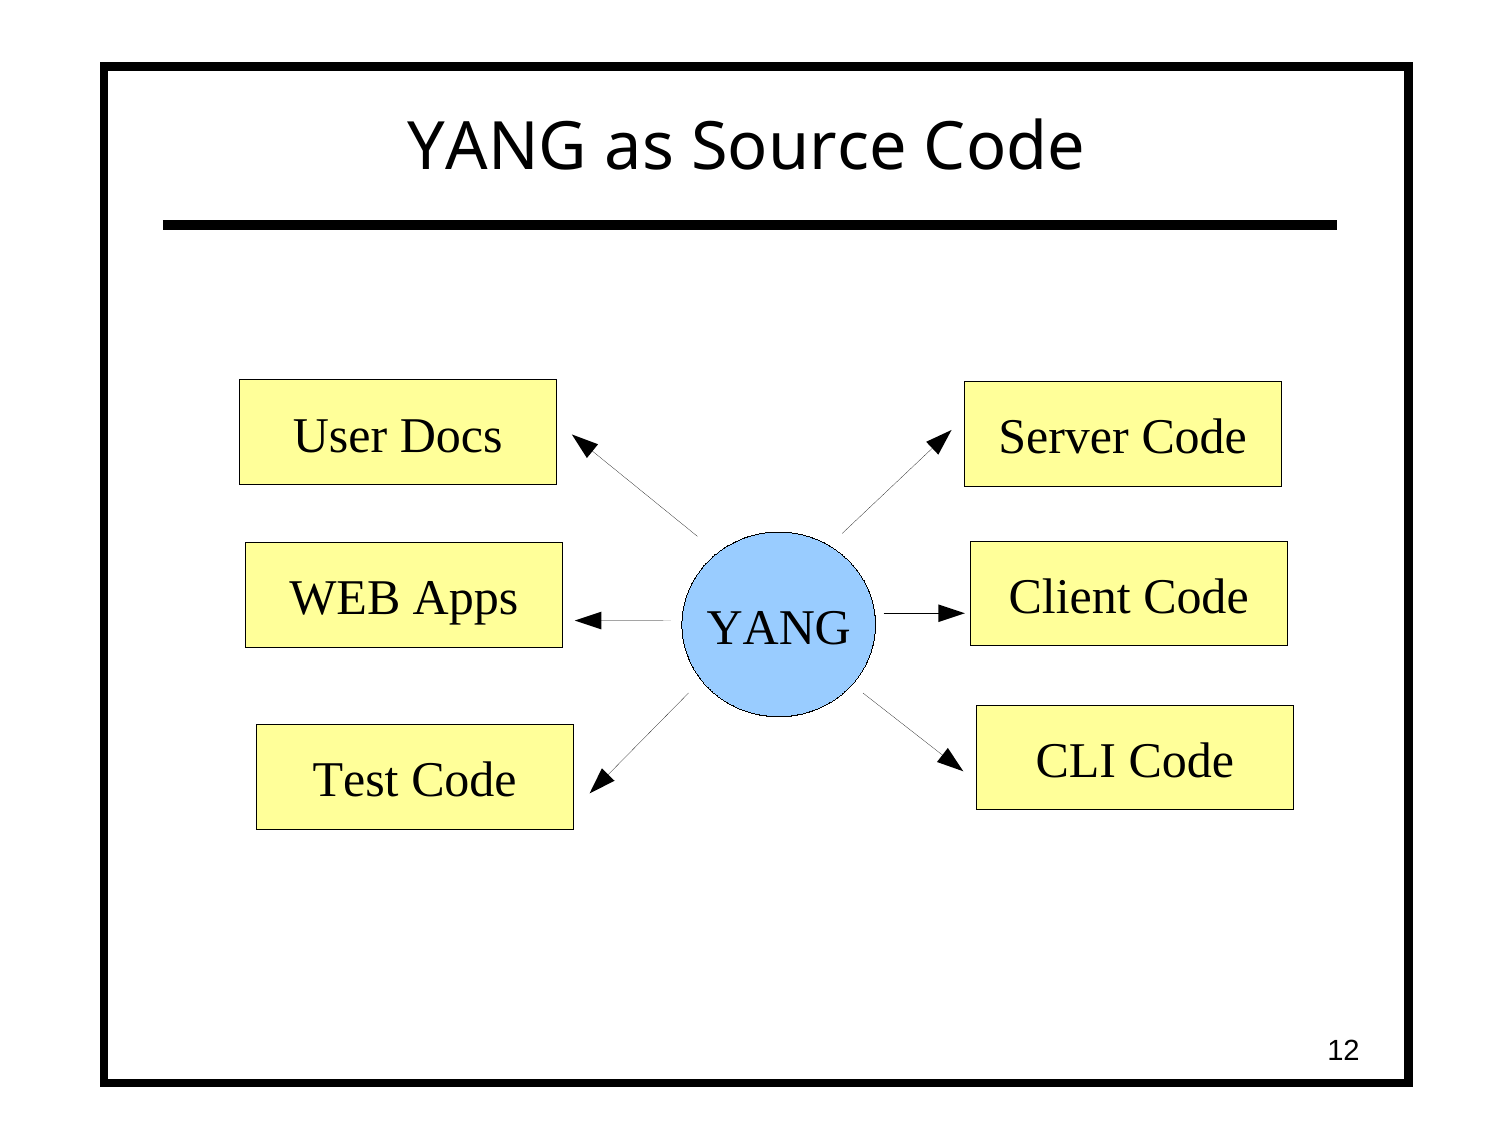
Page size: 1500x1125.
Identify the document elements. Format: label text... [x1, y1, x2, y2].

title YANG as Source Code [162, 74, 1332, 213]
text_box Test Code [256, 724, 574, 830]
text_box CLI Code [976, 705, 1294, 810]
text_box Client Code [970, 541, 1288, 646]
text_box Server Code [964, 381, 1282, 487]
text_box User Docs [239, 379, 557, 485]
text_box YANG [681, 532, 876, 717]
text_box WEB Apps [245, 542, 563, 648]
